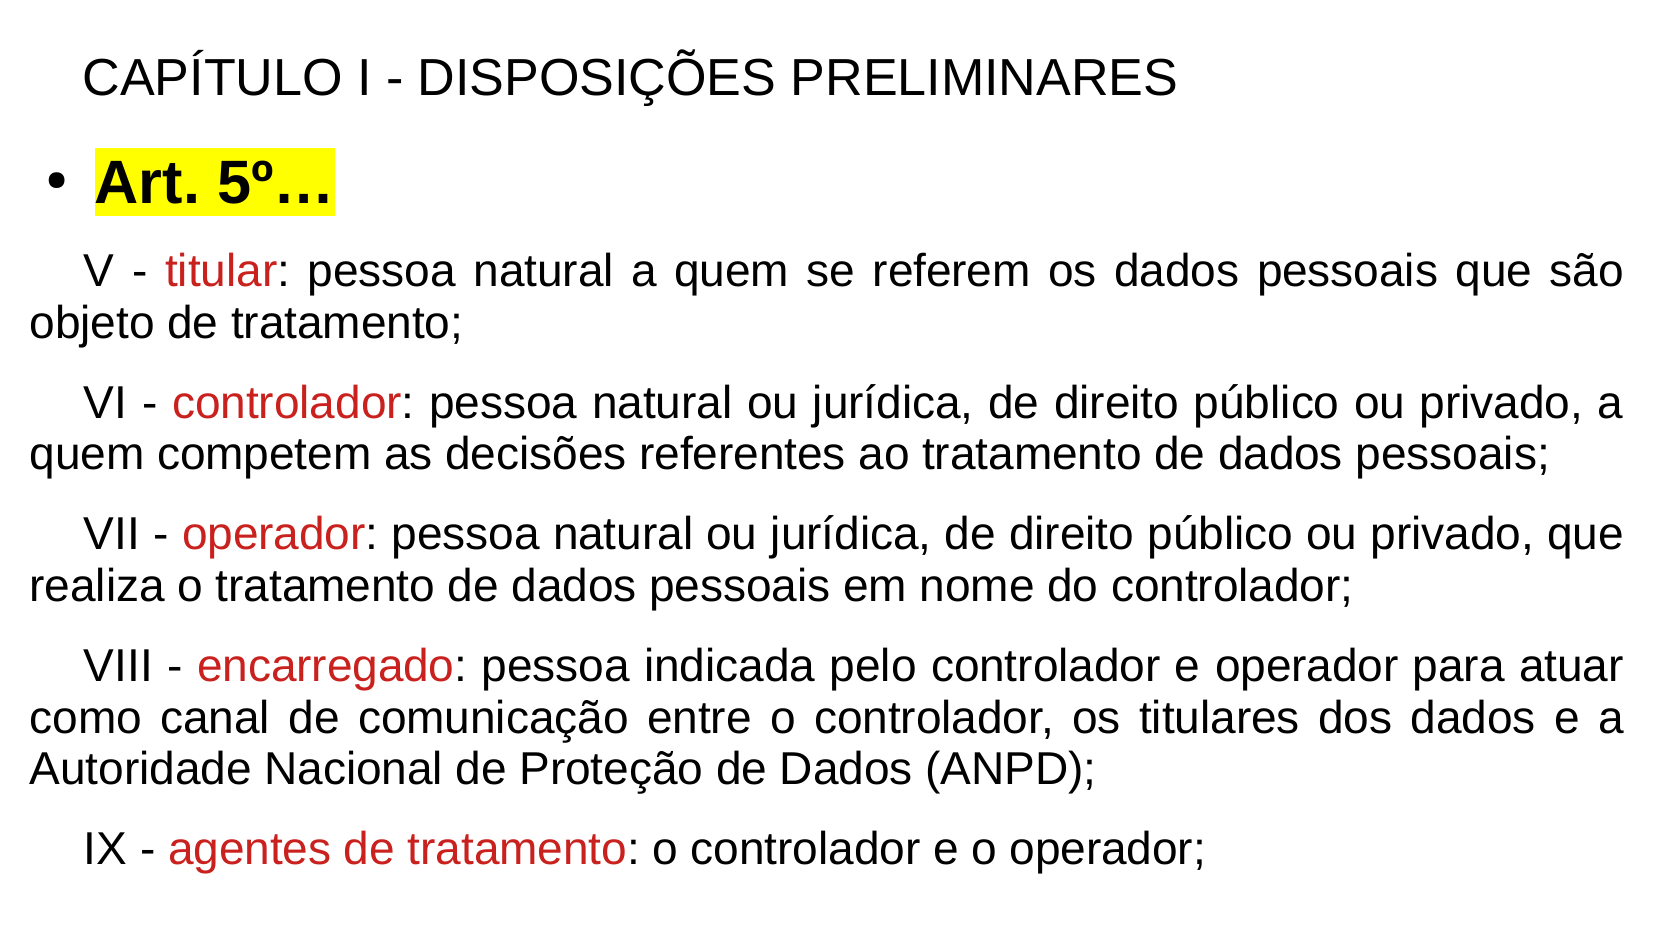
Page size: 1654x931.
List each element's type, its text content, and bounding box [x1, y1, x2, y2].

list Art. 5º… V - titular: pessoa natural a quem se referem os dados pessoais que são objeto de tratamento; VI - controlador: pessoa natural ou jurídica, de direito público ou privado, a quem competem as decisões referentes ao tratamento de dados pessoais; VII - operador: pessoa natural ou jurídica, de direito público ou privado, que realiza o tratamento de dados pessoais em nome do controlador; VIII - encarregado: pessoa indicada pelo controlador e operador para atuar como canal de comunicação entre o controlador, os titulares dos dados e a Autoridade Nacional de Proteção de Dados (ANPD); IX - agentes de tratamento: o controlador e o operador; [29, 147, 1625, 886]
title CAPÍTULO I - DISPOSIÇÕES PRELIMINARES [82, 37, 1571, 119]
